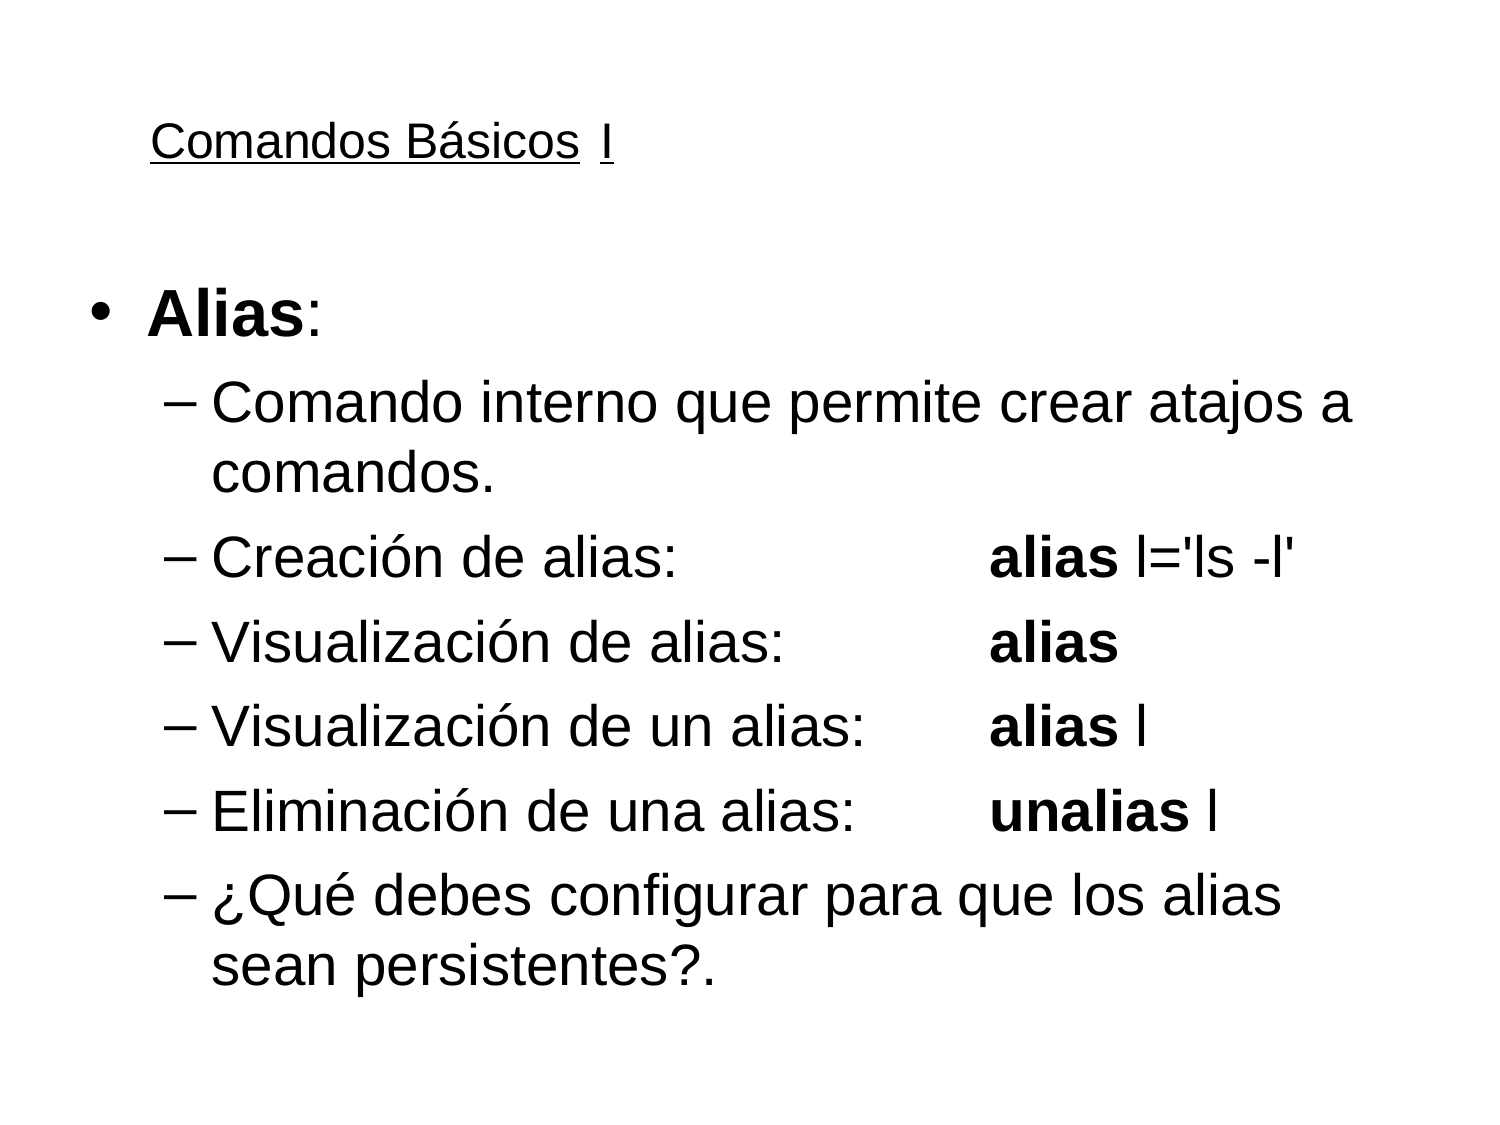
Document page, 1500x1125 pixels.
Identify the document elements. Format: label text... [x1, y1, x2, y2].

list Alias: Comando interno que permite crear atajos a comandos. Creación de alias: alias l='ls -l' Visualización de alias: alias Visualización de un alias: alias l Eliminación de una alias: unalias l ¿Qué debes configurar para que los alias sean persistentes?. [75, 262, 1426, 1090]
title Comandos Básicos I [75, 45, 1426, 233]
